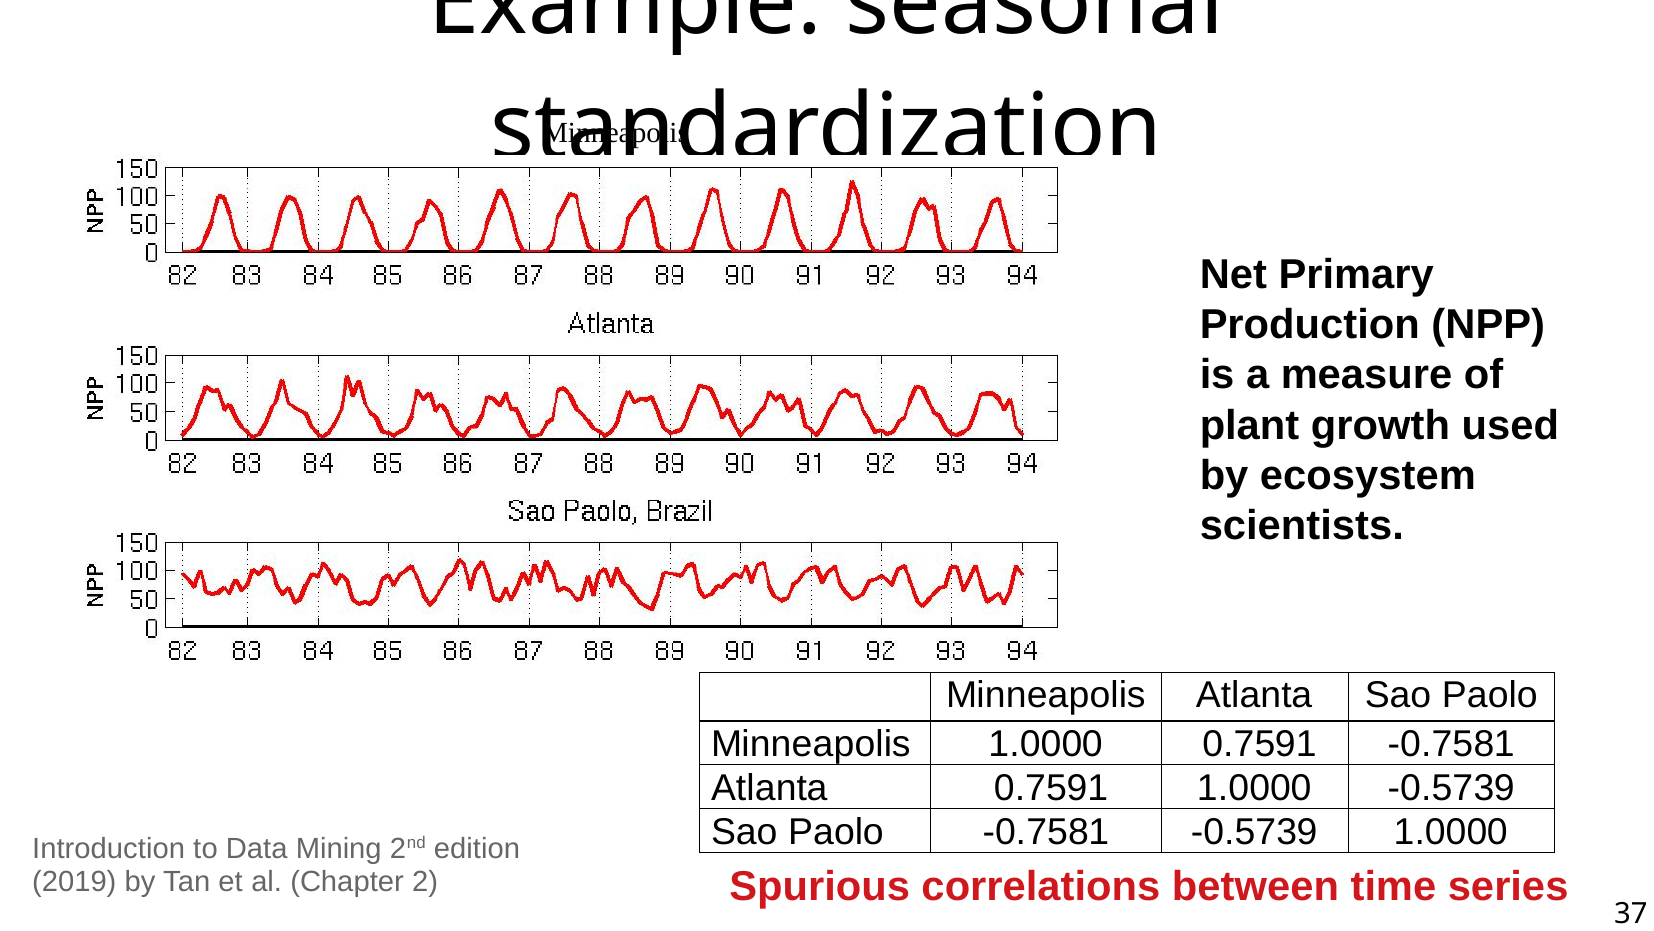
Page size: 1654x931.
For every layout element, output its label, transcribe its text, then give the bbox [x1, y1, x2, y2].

picture [15, 155, 1621, 883]
text_box Spurious correlations between time series [699, 883, 1600, 915]
text_box Net Primary Production (NPP) is a measure of plant growth used by ecosystem scientists. [1185, 239, 1585, 555]
text_box Minneapolis [527, 105, 762, 156]
text_box Introduction to Data Mining 2nd edition (2019) by Tan et al. (Chapter 2) [17, 825, 556, 916]
title Example: seasonal standardization [82, 1, 1571, 121]
